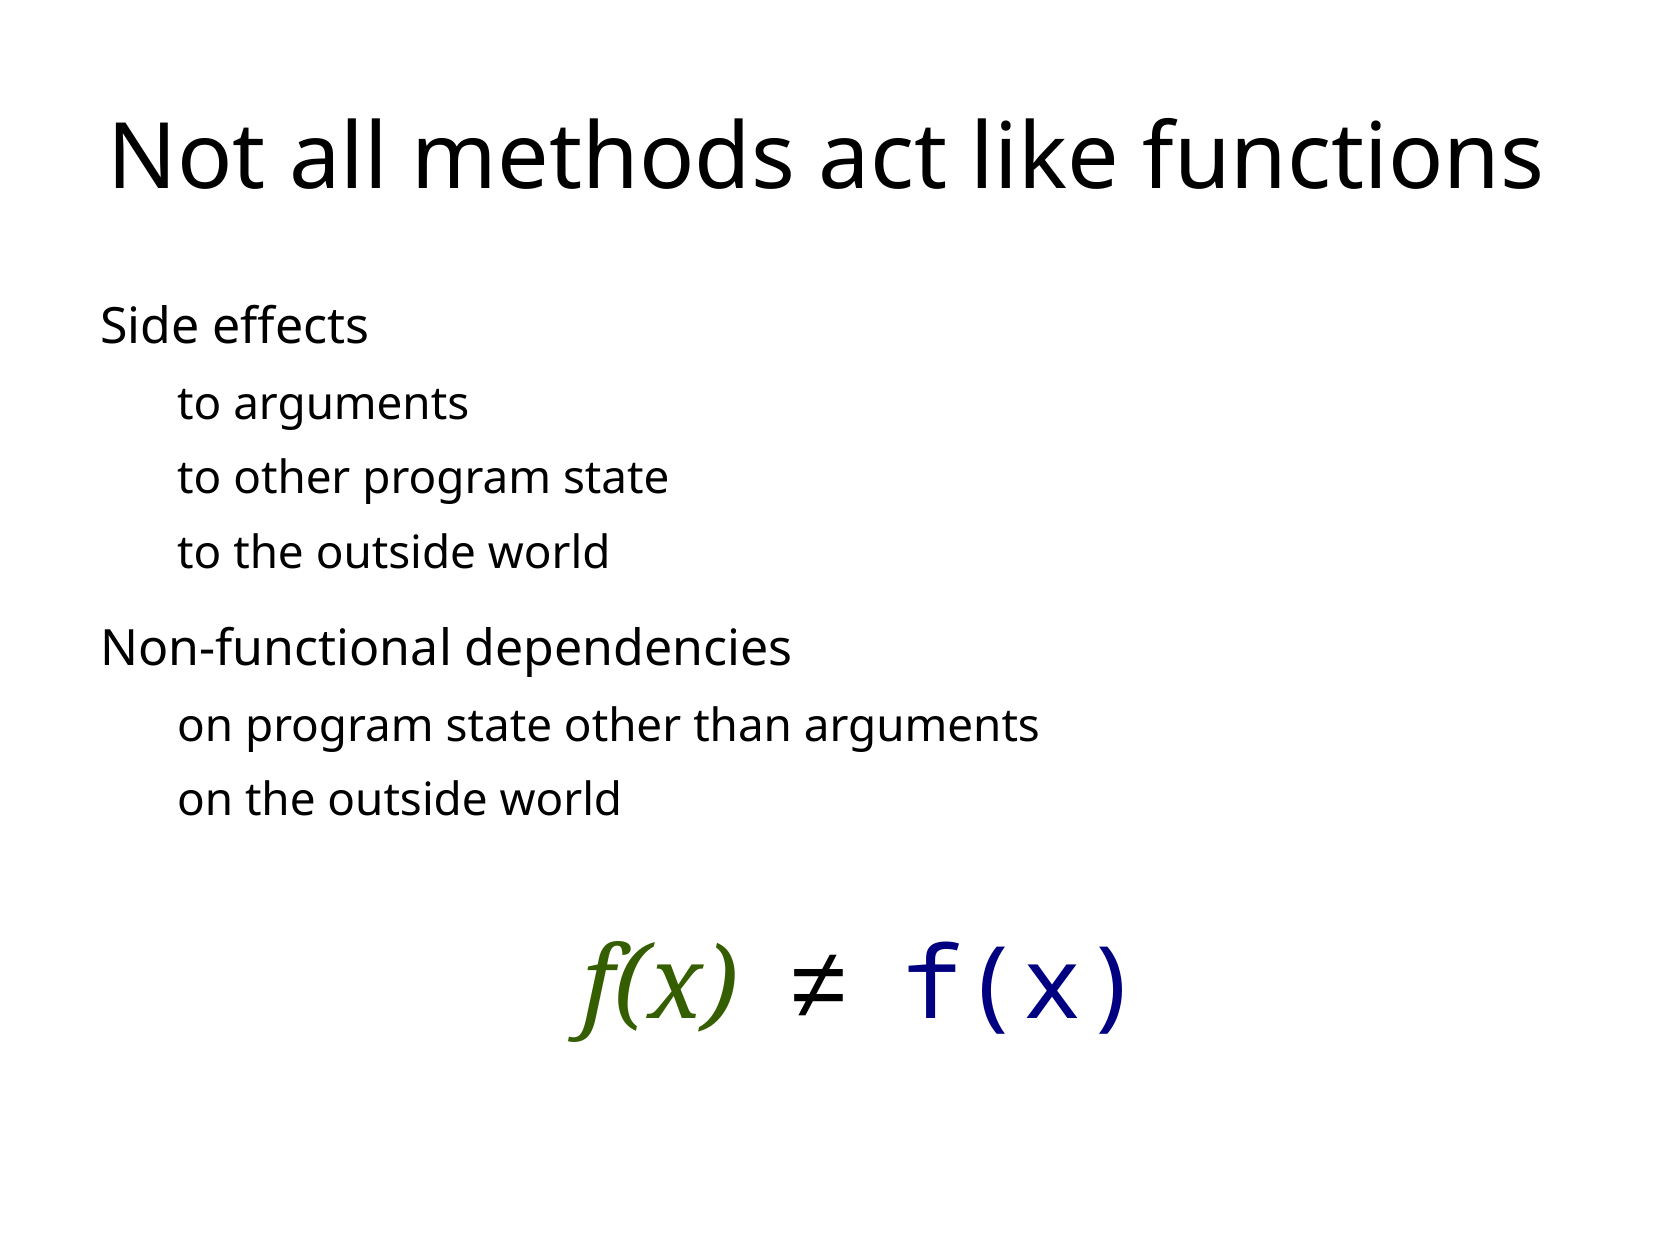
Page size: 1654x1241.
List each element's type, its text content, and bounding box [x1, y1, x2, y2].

text_box f(x) ≠ f(x) [187, 904, 1538, 1051]
title Not all methods act like functions [82, 49, 1571, 257]
list Side effects to arguments to other program state to the outside world Non-functional dependencies on program state other than arguments on the outside world [82, 290, 1571, 863]
